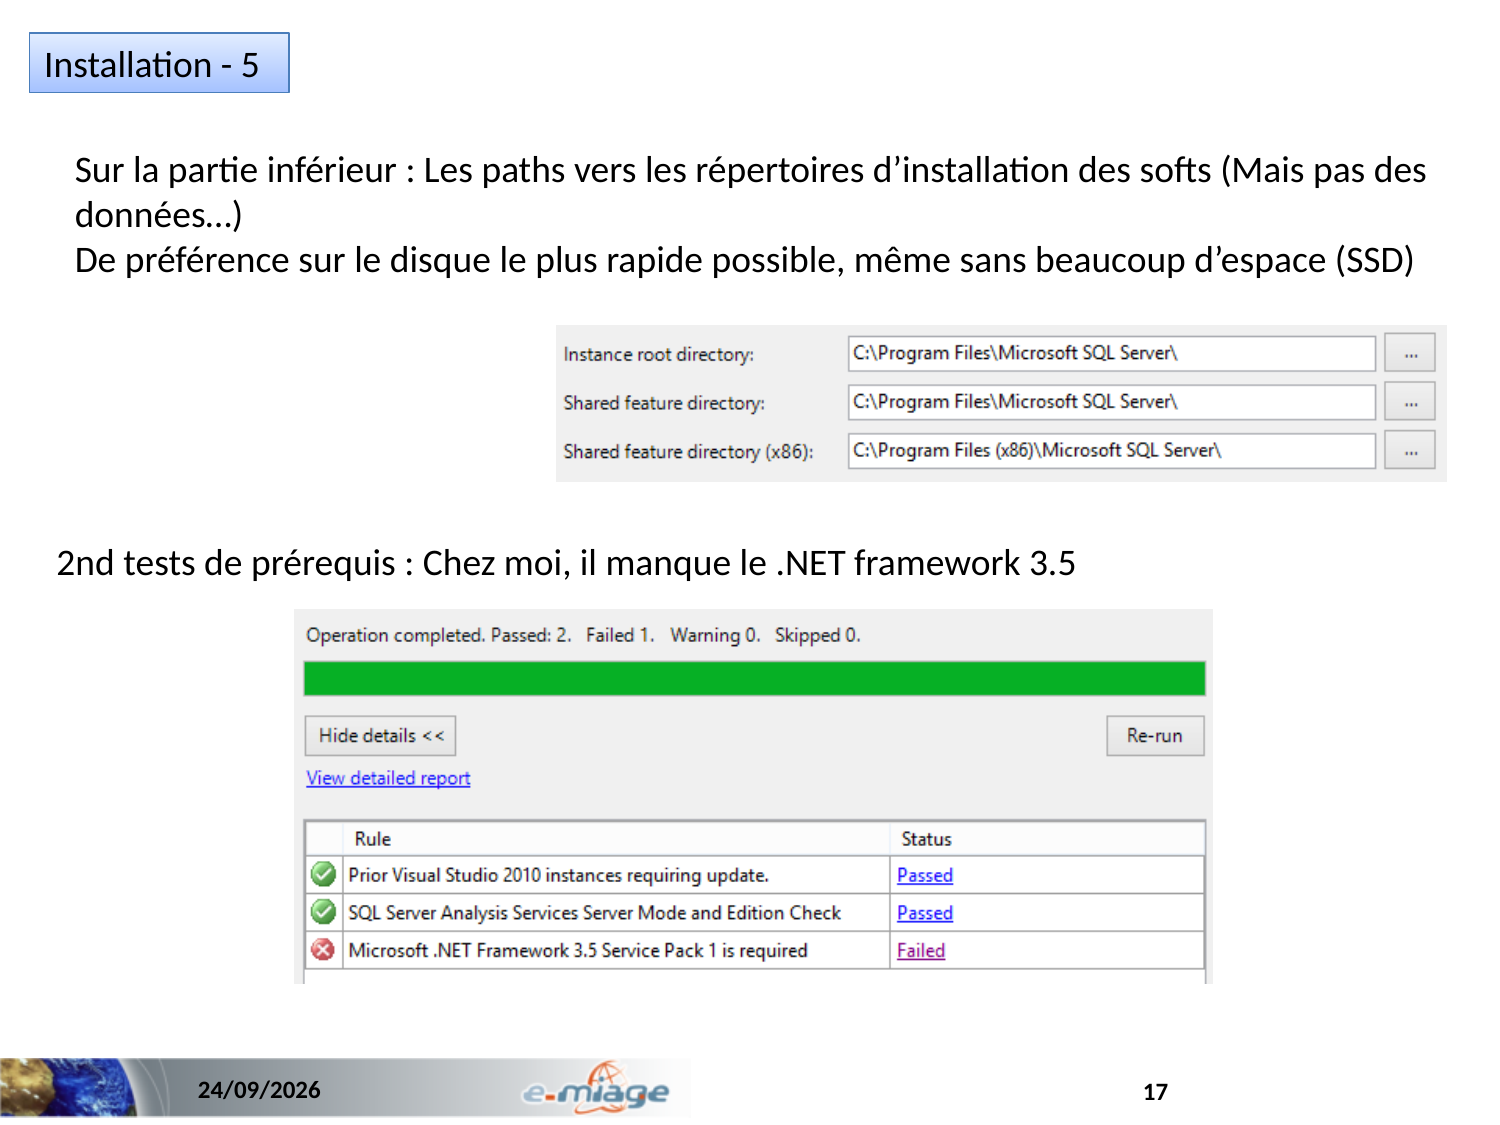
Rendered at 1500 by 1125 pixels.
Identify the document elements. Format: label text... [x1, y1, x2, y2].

text_box Sur la partie inférieur : Les paths vers les répertoires d’installation des softs (Mais pas des données…) De préférence sur le disque le plus rapide possible, même sans beaucoup d’espace (SSD) [60, 137, 1447, 288]
picture [294, 609, 1213, 984]
text_box Installation - 5 [29, 32, 290, 93]
text_box 2nd tests de prérequis : Chez moi, il manque le .NET framework 3.5 [41, 530, 1093, 591]
picture [0, 1058, 691, 1118]
picture [556, 325, 1447, 482]
